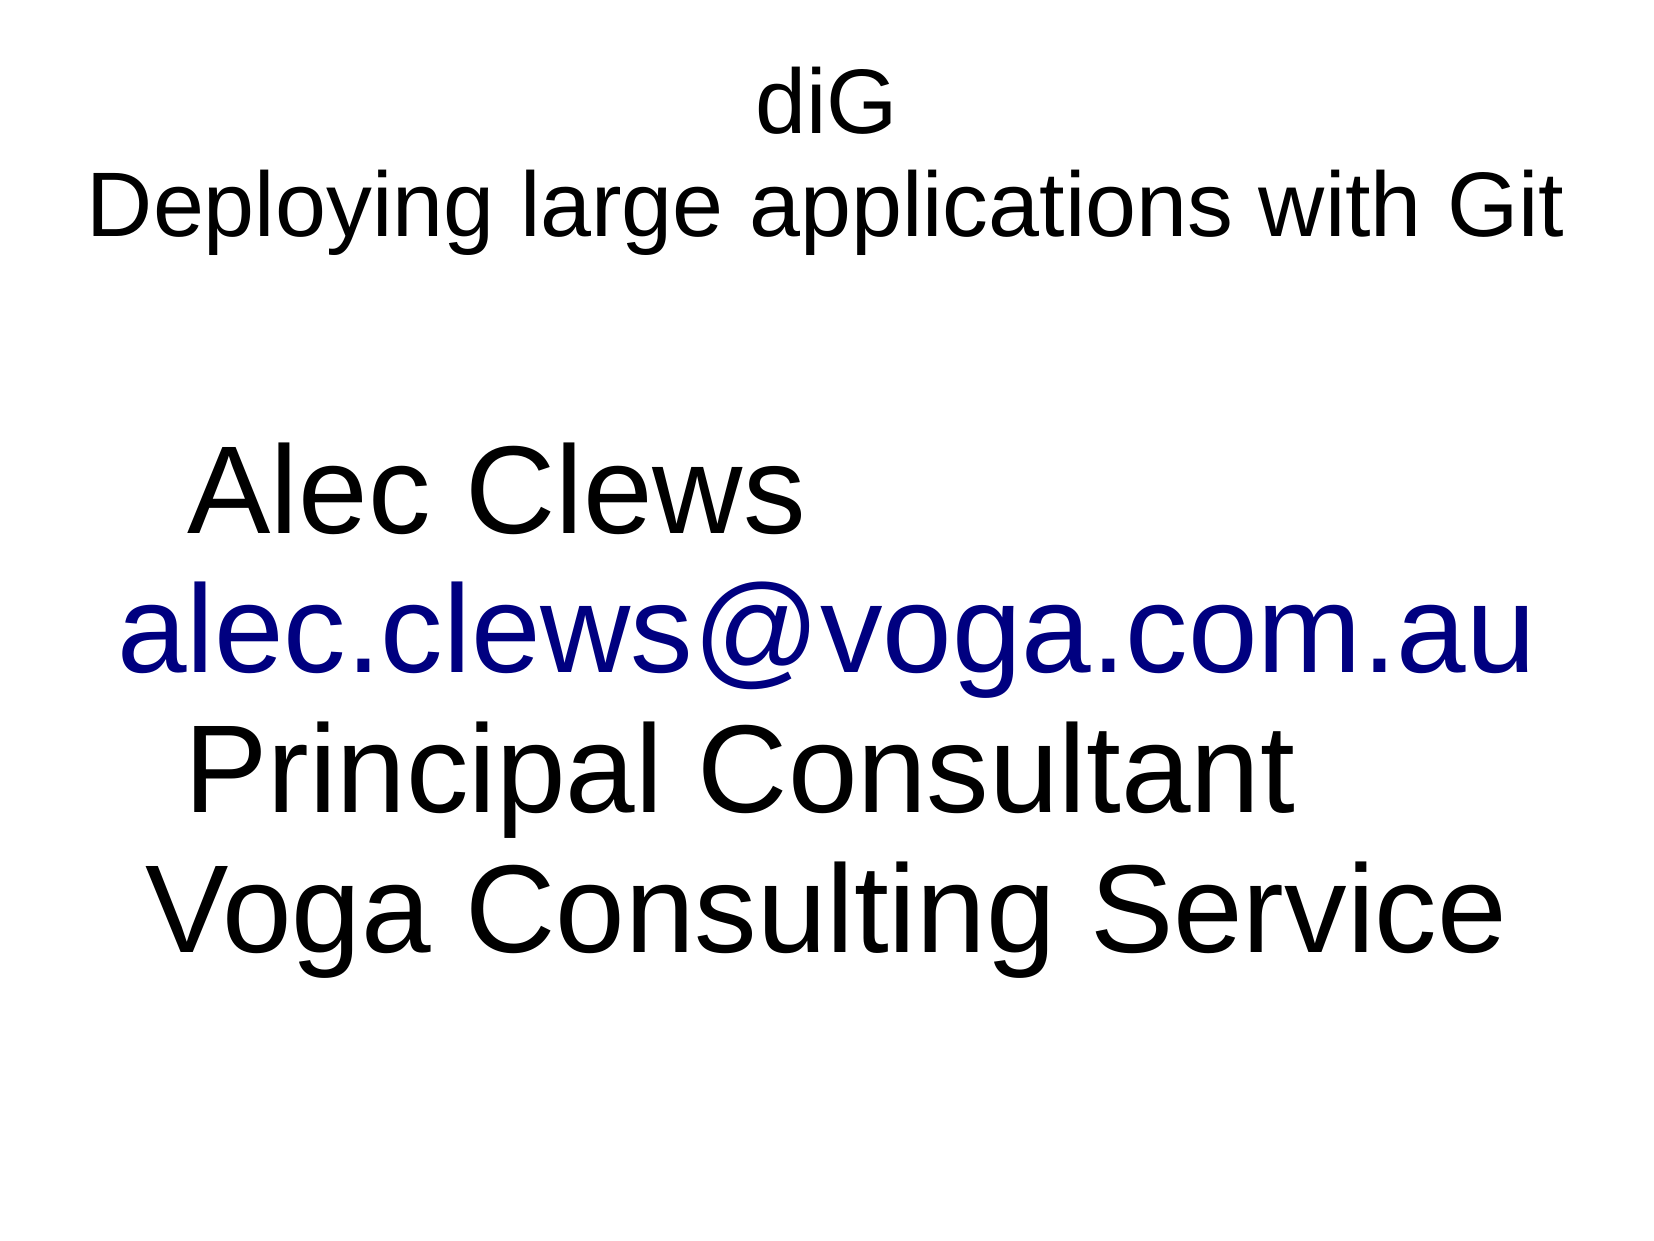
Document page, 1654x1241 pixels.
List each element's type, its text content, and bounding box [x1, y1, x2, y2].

title diG Deploying large applications with Git [82, 50, 1571, 256]
subtitle Alec Clews alec.clews@voga.com.au Principal Consultant Voga Consulting Service [82, 297, 1571, 1102]
